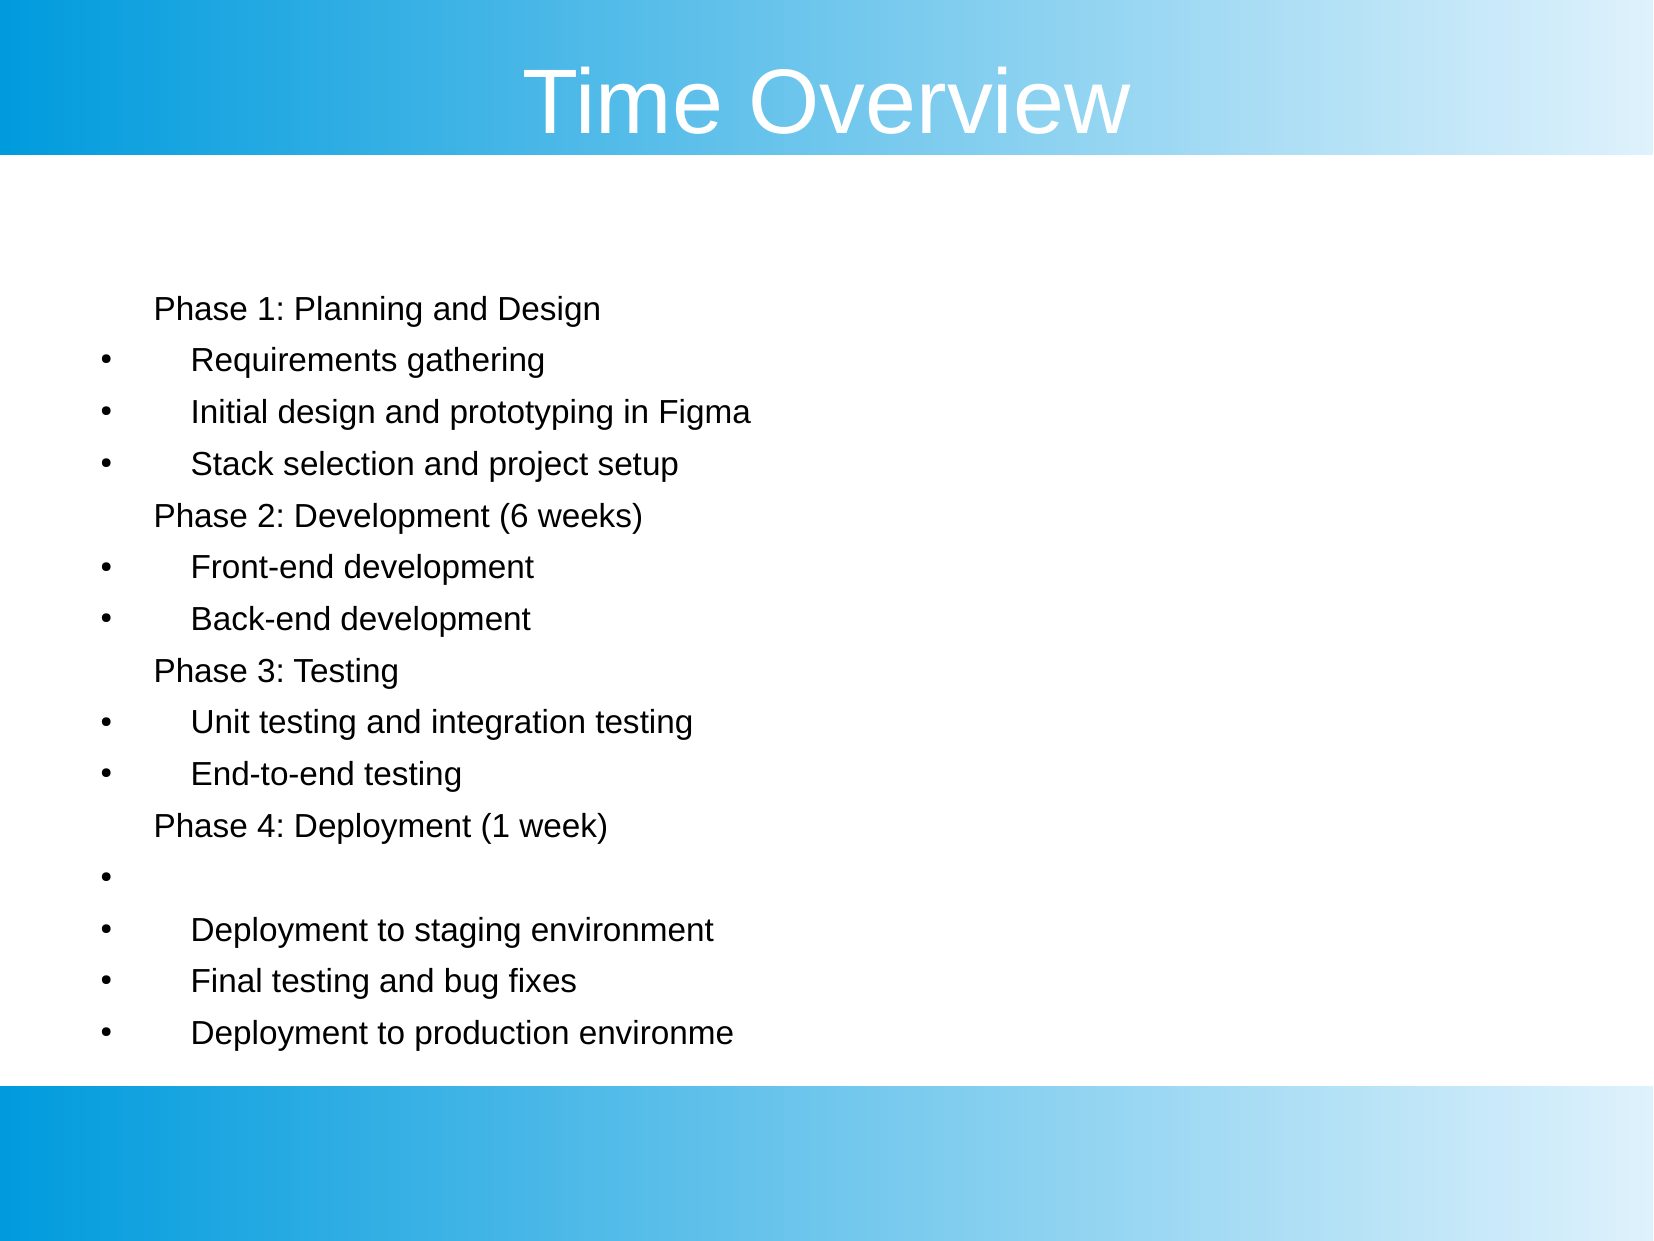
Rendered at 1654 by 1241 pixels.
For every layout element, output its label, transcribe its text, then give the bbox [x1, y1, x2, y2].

list Phase 1: Planning and Design Requirements gathering Initial design and prototyping in Figma Stack selection and project setup Phase 2: Development (6 weeks) Front-end development Back-end development Phase 3: Testing Unit testing and integration testing End-to-end testing Phase 4: Deployment (1 week) Deployment to staging environment Final testing and bug fixes Deployment to production environme [82, 290, 1571, 1010]
title Time Overview [82, 49, 1571, 155]
